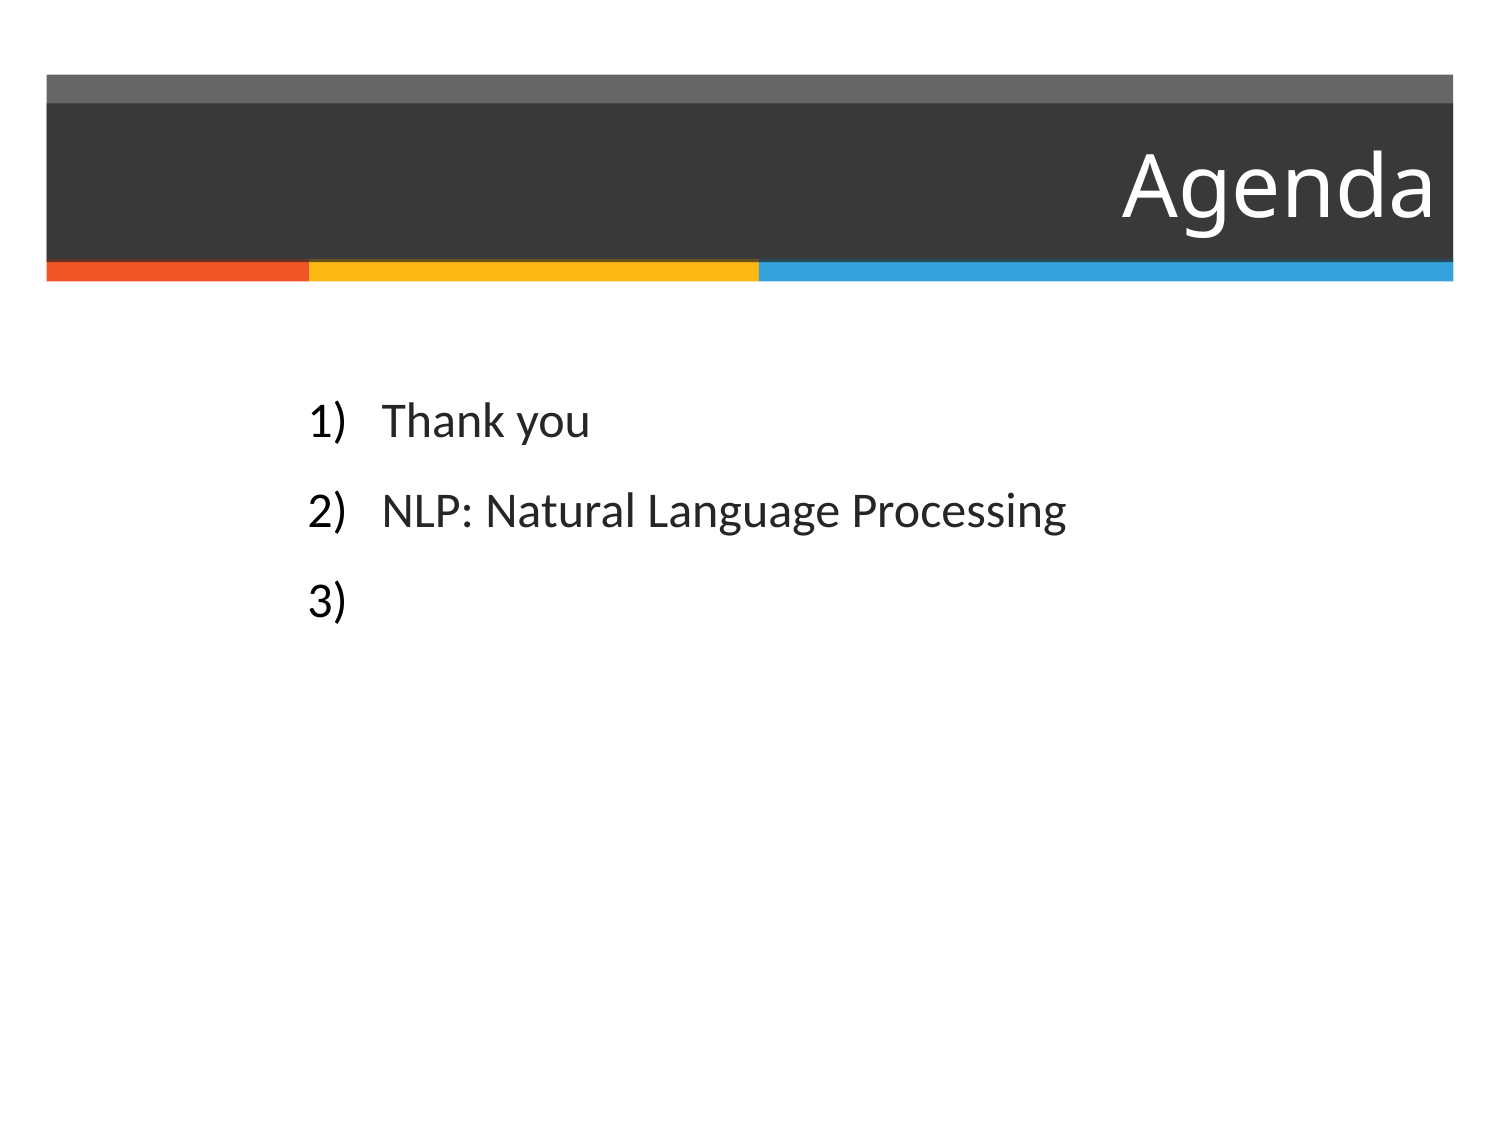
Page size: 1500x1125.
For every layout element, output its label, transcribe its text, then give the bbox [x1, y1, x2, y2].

list Thank you NLP: Natural Language Processing [292, 350, 1454, 1005]
title Agenda [46, 103, 1454, 263]
